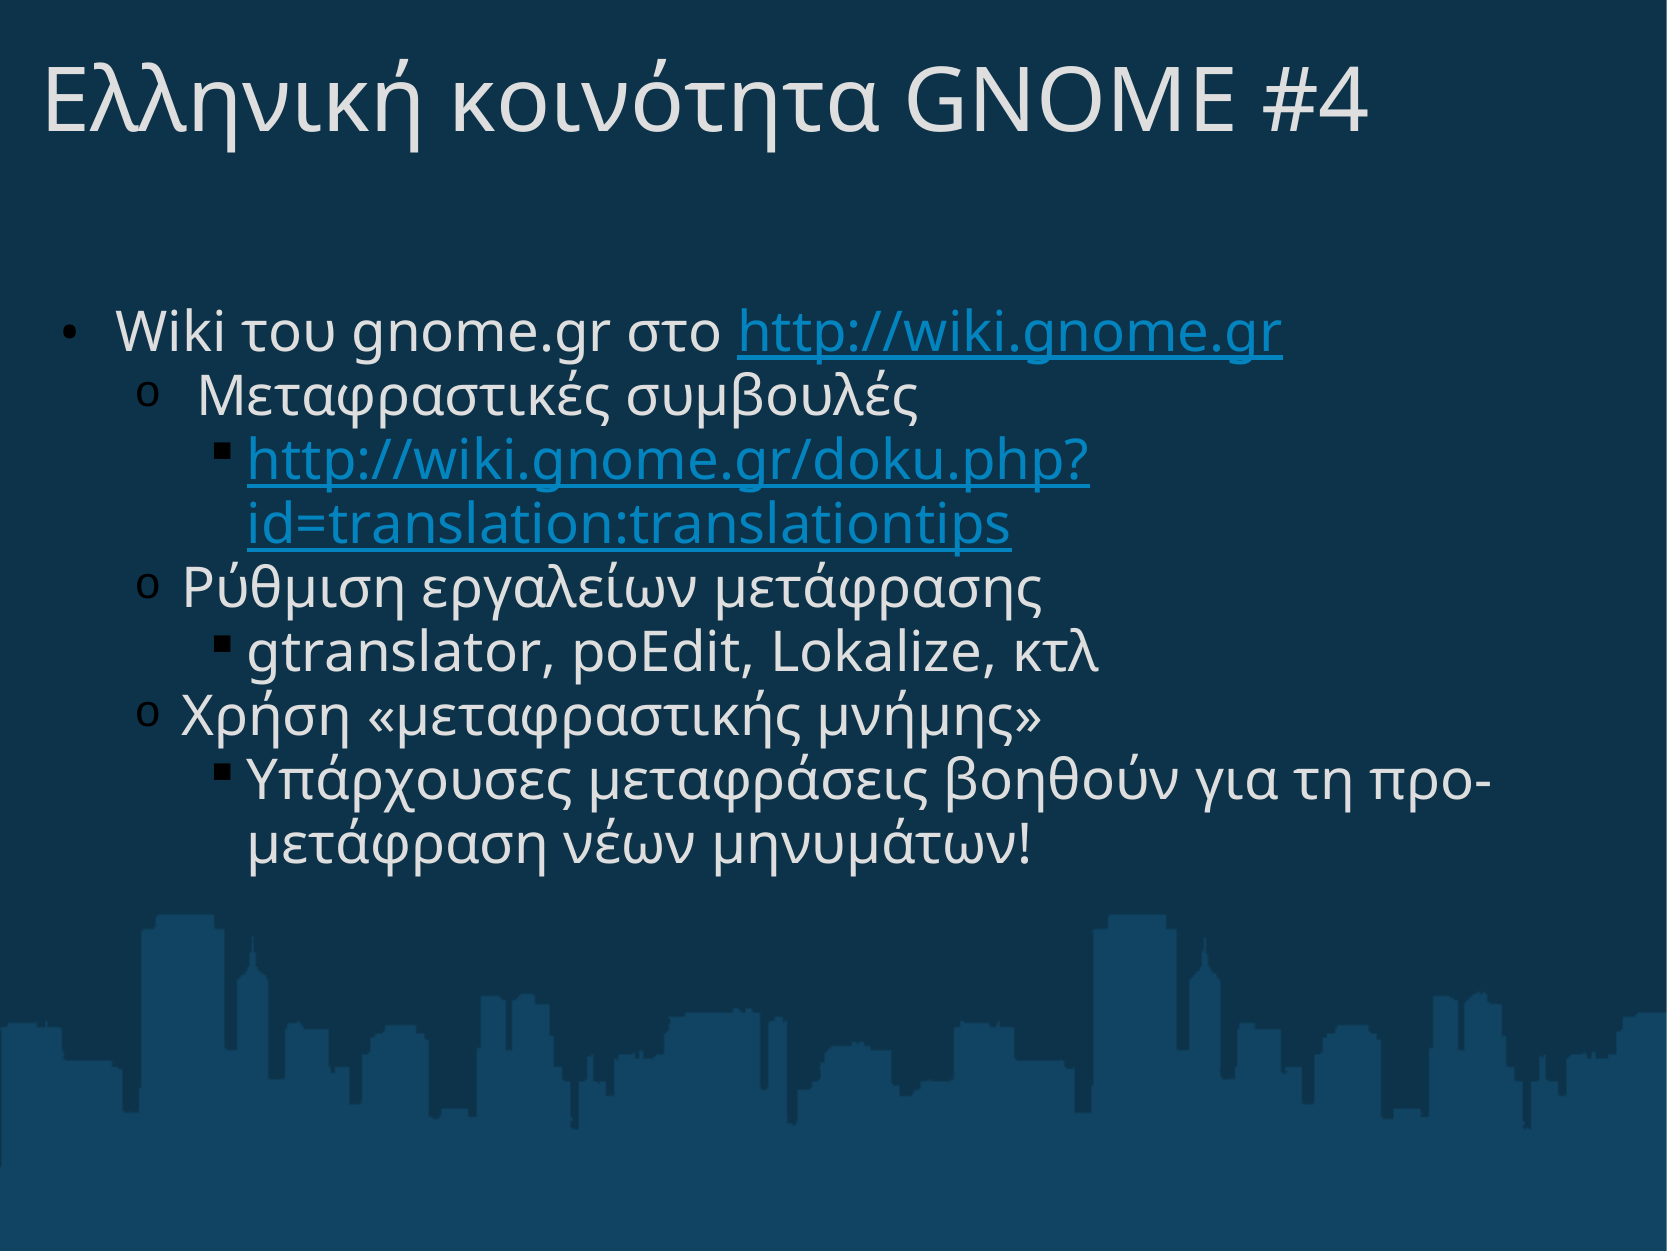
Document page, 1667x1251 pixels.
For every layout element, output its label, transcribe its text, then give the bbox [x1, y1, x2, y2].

picture [0, 0, 1667, 1251]
title Ελληνική κοινότητα GNOME #4 [40, 50, 1627, 201]
list Wiki του gnome.gr στο http://wiki.gnome.gr Μεταφραστικές συμβουλές http://wiki.gnome.gr/doku.php?id=translation:translationtips Ρύθμιση εργαλείων μετάφρασης gtranslator, poEdit, Lokalize, κτλ Χρήση «μεταφραστικής μνήμης» Υπάρχουσες μεταφράσεις βοηθούν για τη προ-μετάφραση νέων μηνυμάτων! [40, 300, 1627, 1201]
